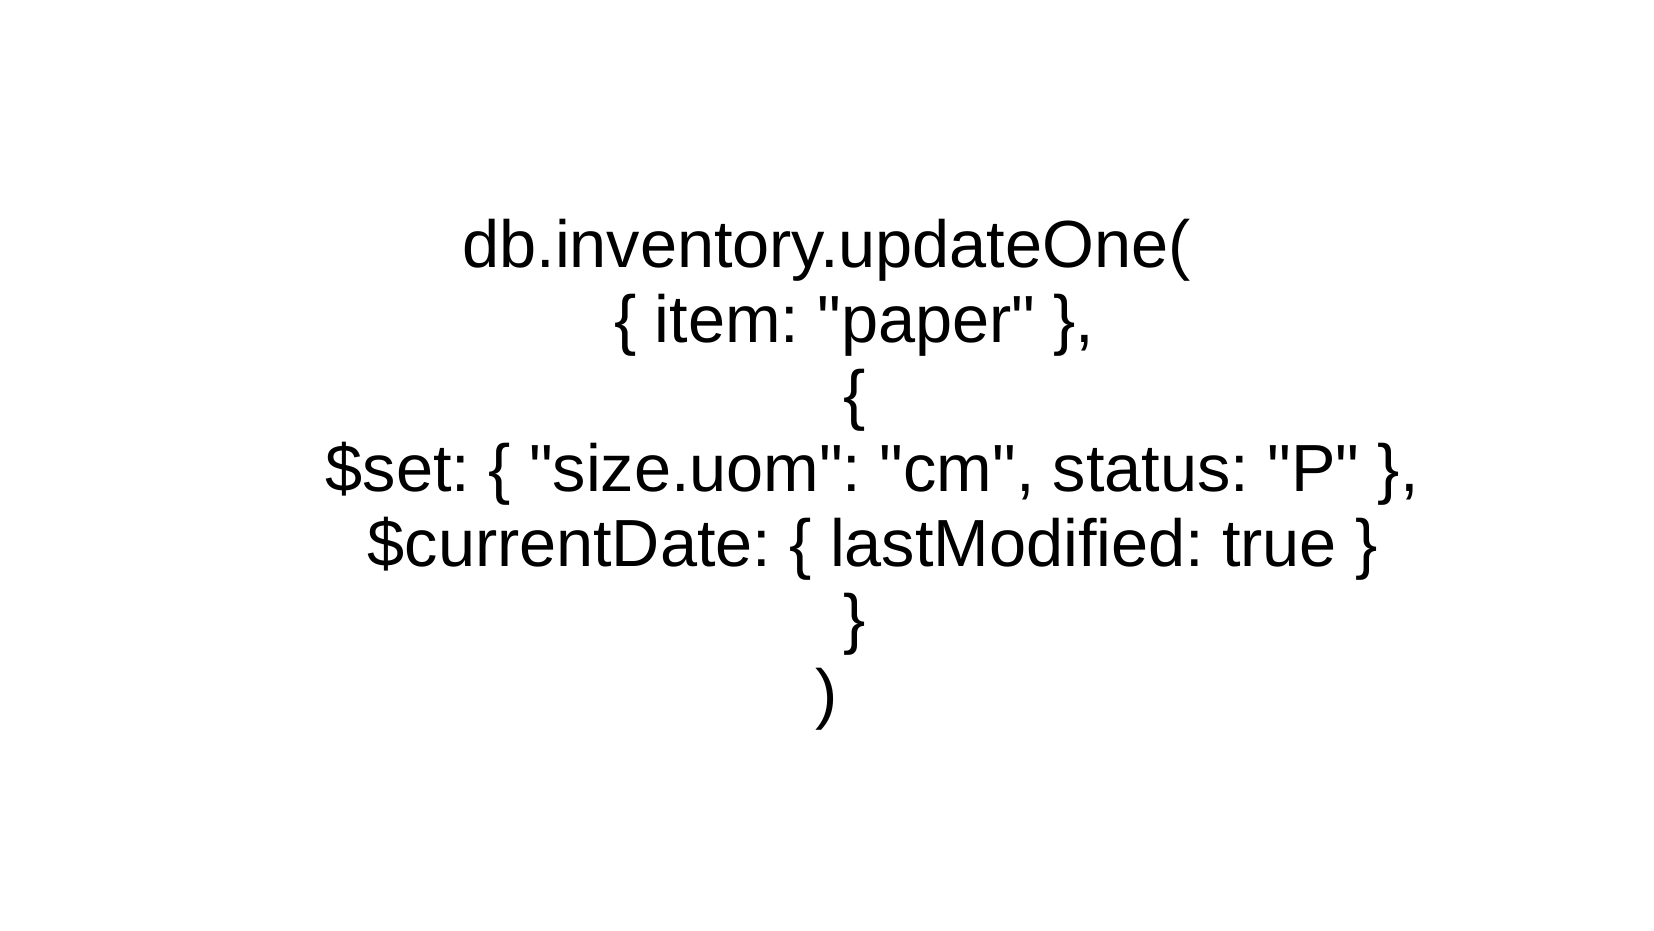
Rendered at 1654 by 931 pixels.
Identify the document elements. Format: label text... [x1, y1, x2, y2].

subtitle db.inventory.updateOne( { item: "paper" }, { $set: { "size.uom": "cm", status: "P" }, $currentDate: { lastModified: true } } ) [82, 75, 1571, 863]
